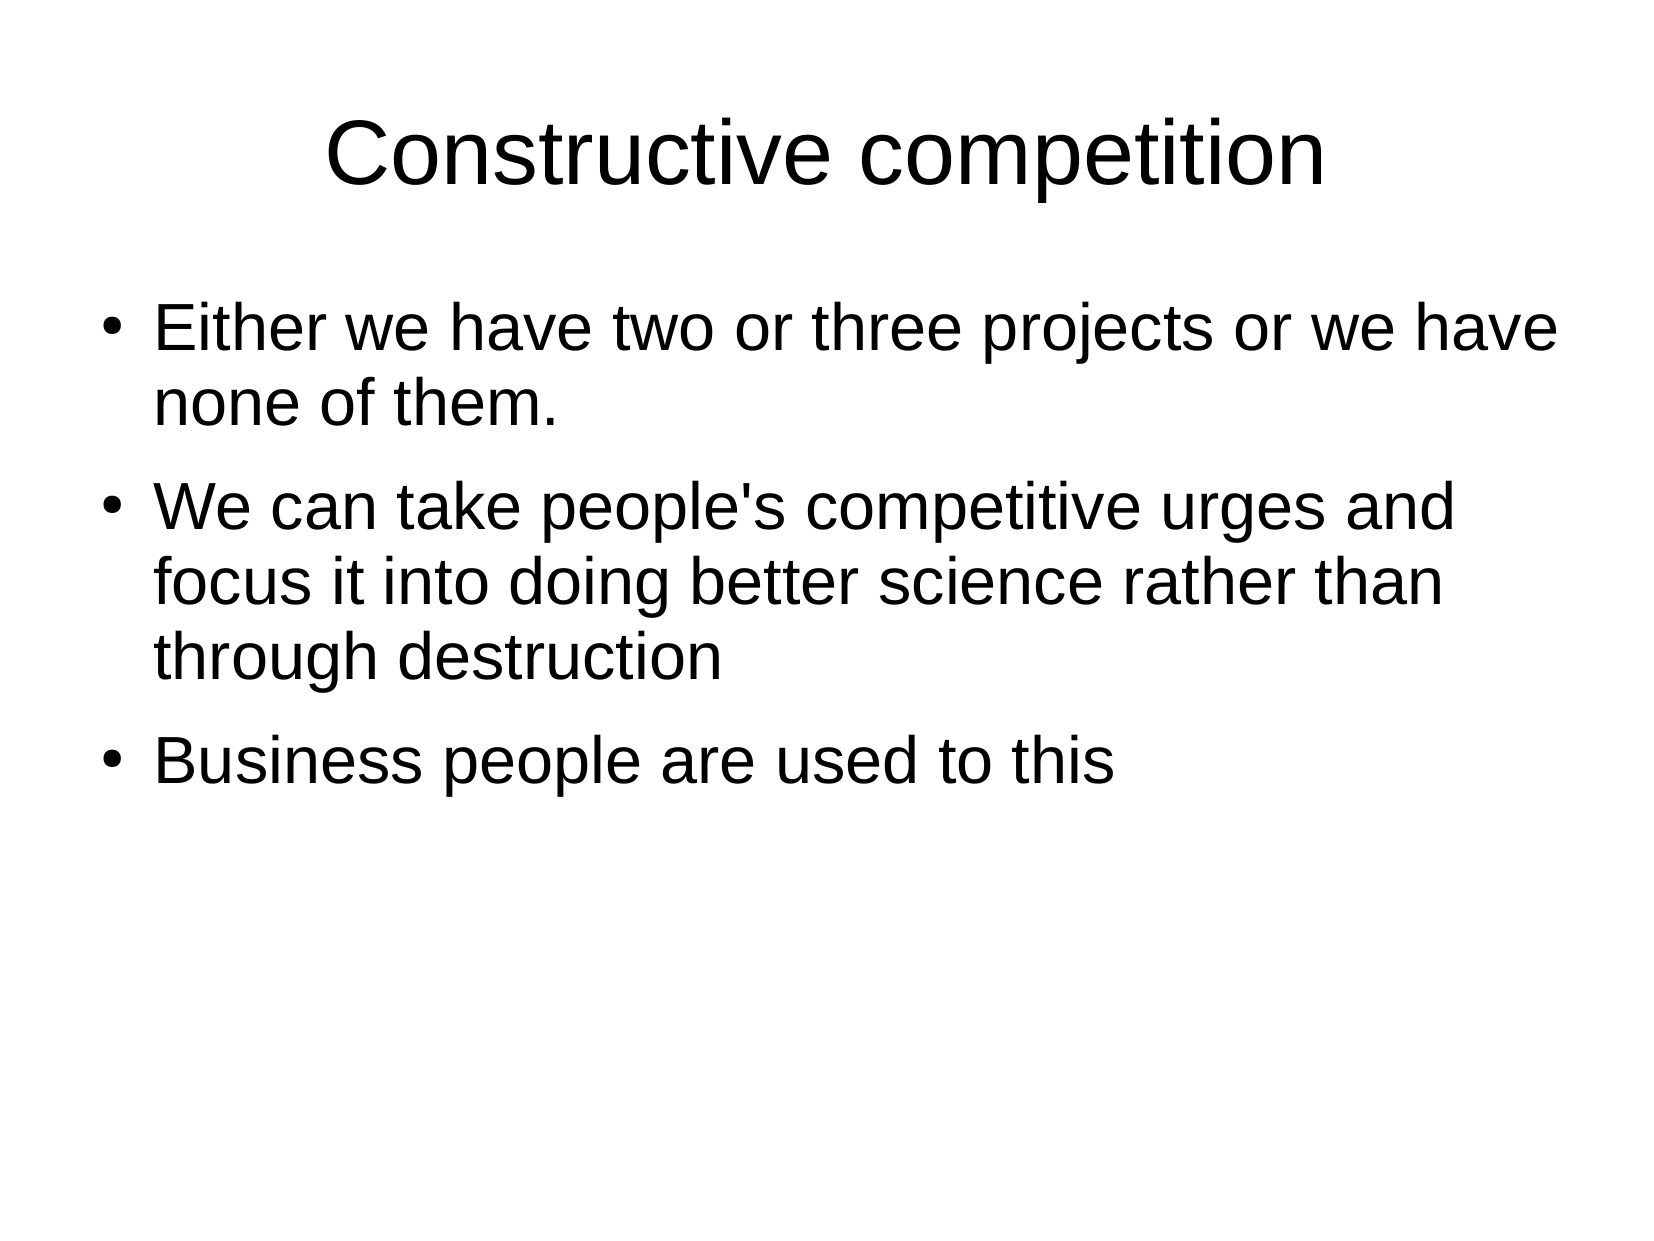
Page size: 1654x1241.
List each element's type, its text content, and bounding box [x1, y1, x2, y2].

list Either we have two or three projects or we have none of them. We can take people's competitive urges and focus it into doing better science rather than through destruction Business people are used to this [82, 290, 1571, 1010]
title Constructive competition [82, 49, 1571, 257]
